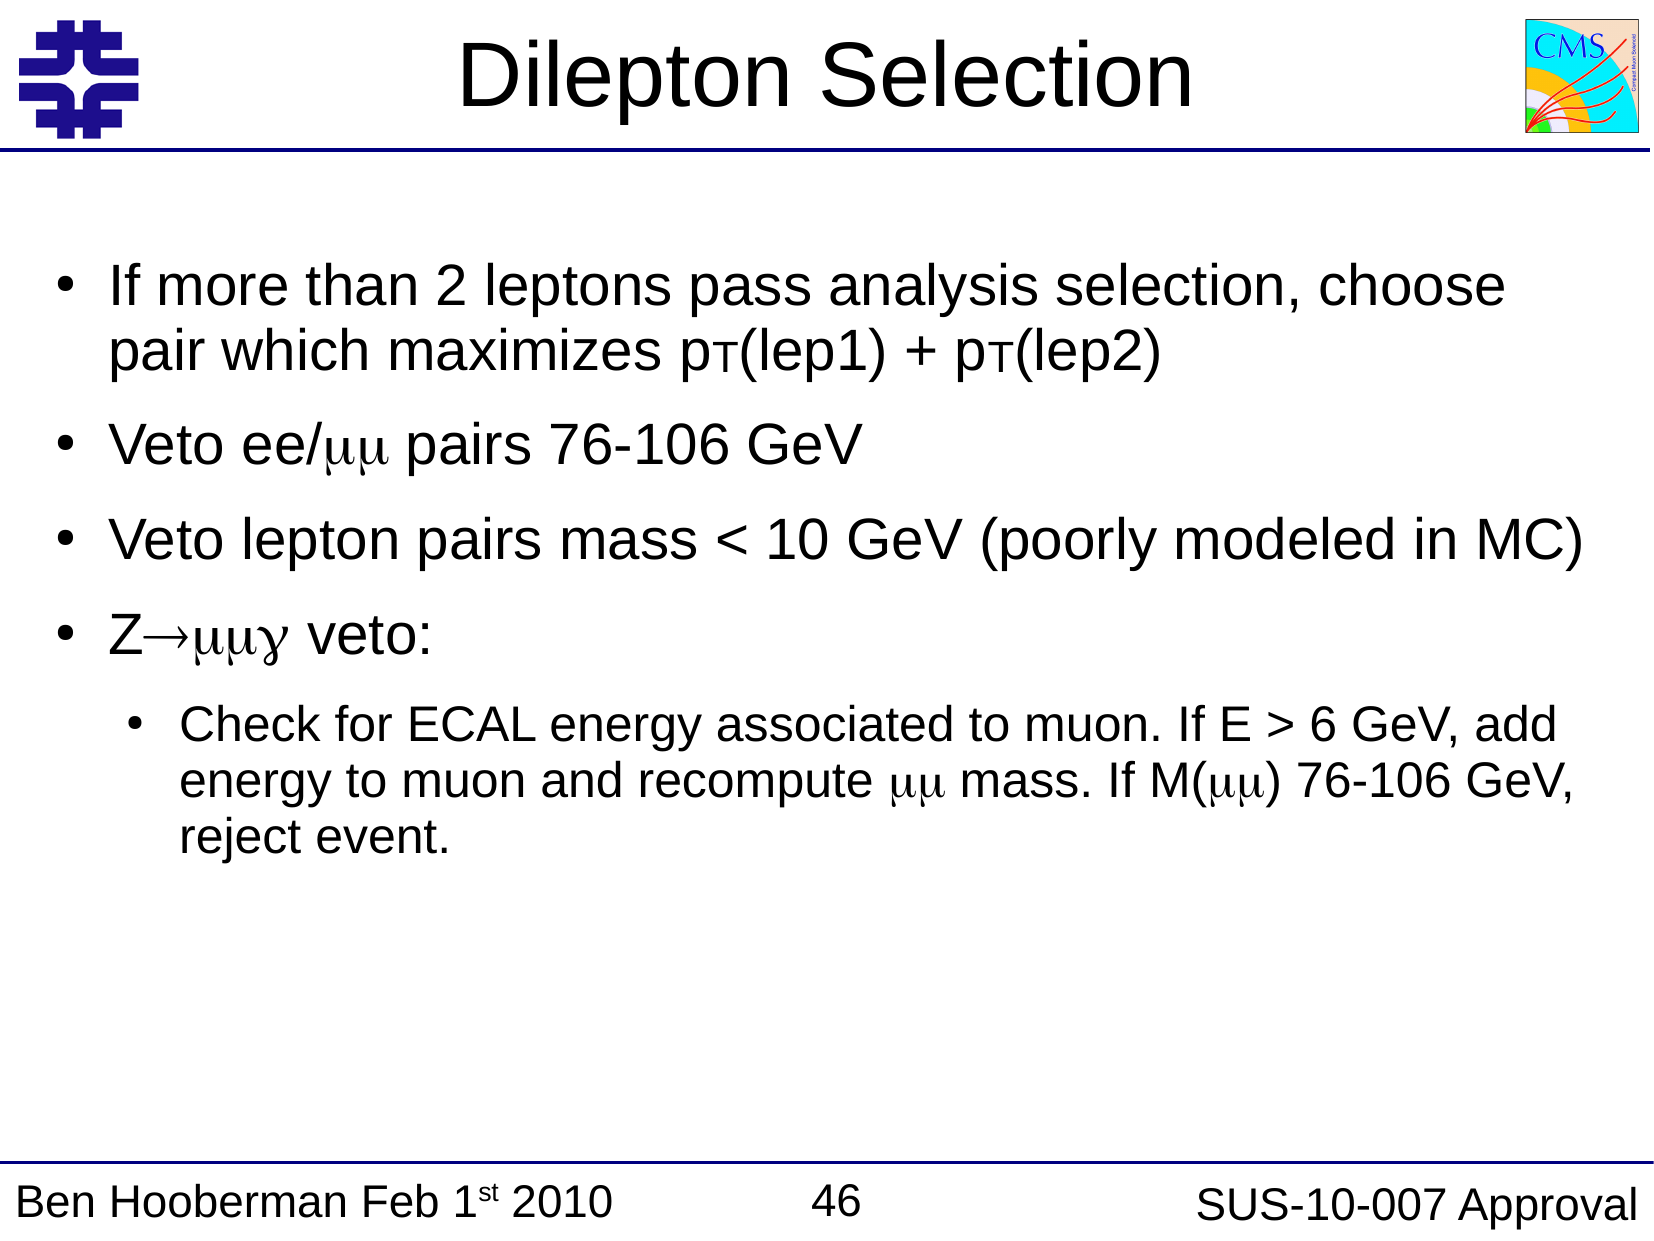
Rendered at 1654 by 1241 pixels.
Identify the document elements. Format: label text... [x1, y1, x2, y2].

title Dilepton Selection [0, 0, 1654, 151]
list If more than 2 leptons pass analysis selection, choose pair which maximizes pT(lep1) + pT(lep2) Veto ee/mm pairs 76-106 GeV Veto lepton pairs mass < 10 GeV (poorly modeled in MC) Zmmg veto: Check for ECAL energy associated to muon. If E > 6 GeV, add energy to muon and recompute mm mass. If M(mm) 76-106 GeV, reject event. [37, 252, 1613, 1024]
